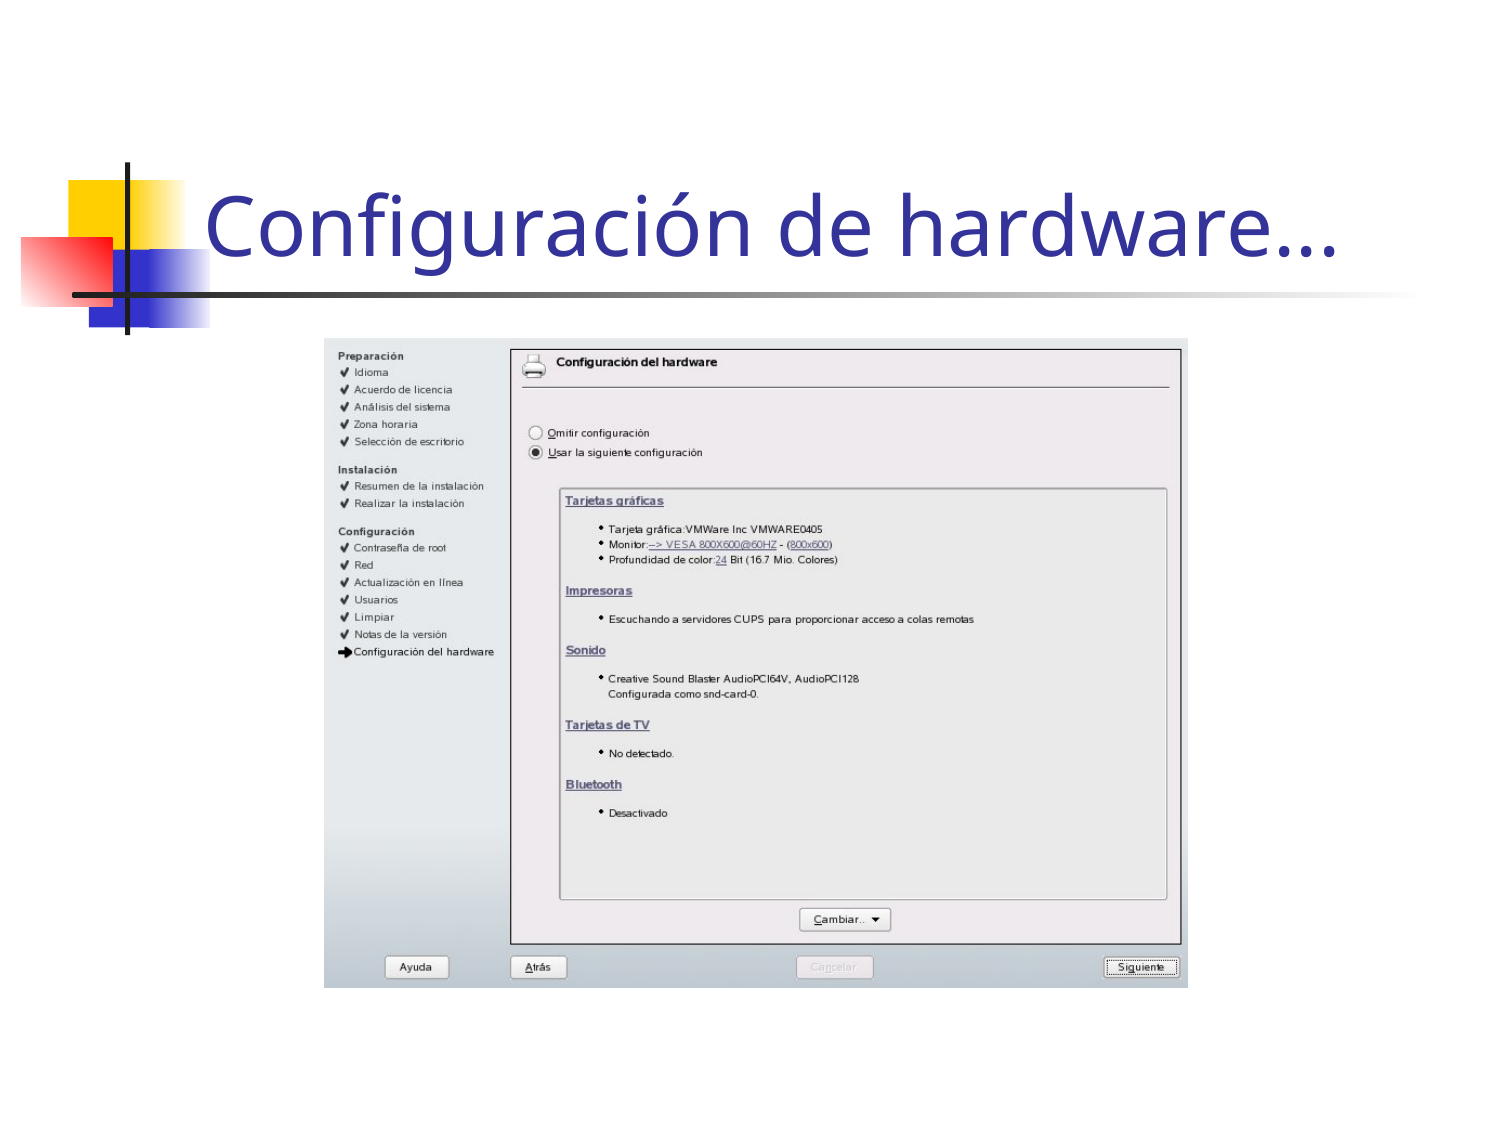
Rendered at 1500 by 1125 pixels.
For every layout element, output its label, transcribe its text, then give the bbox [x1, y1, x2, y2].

picture [324, 337, 1188, 988]
title Configuración de hardware... [188, 101, 1468, 289]
